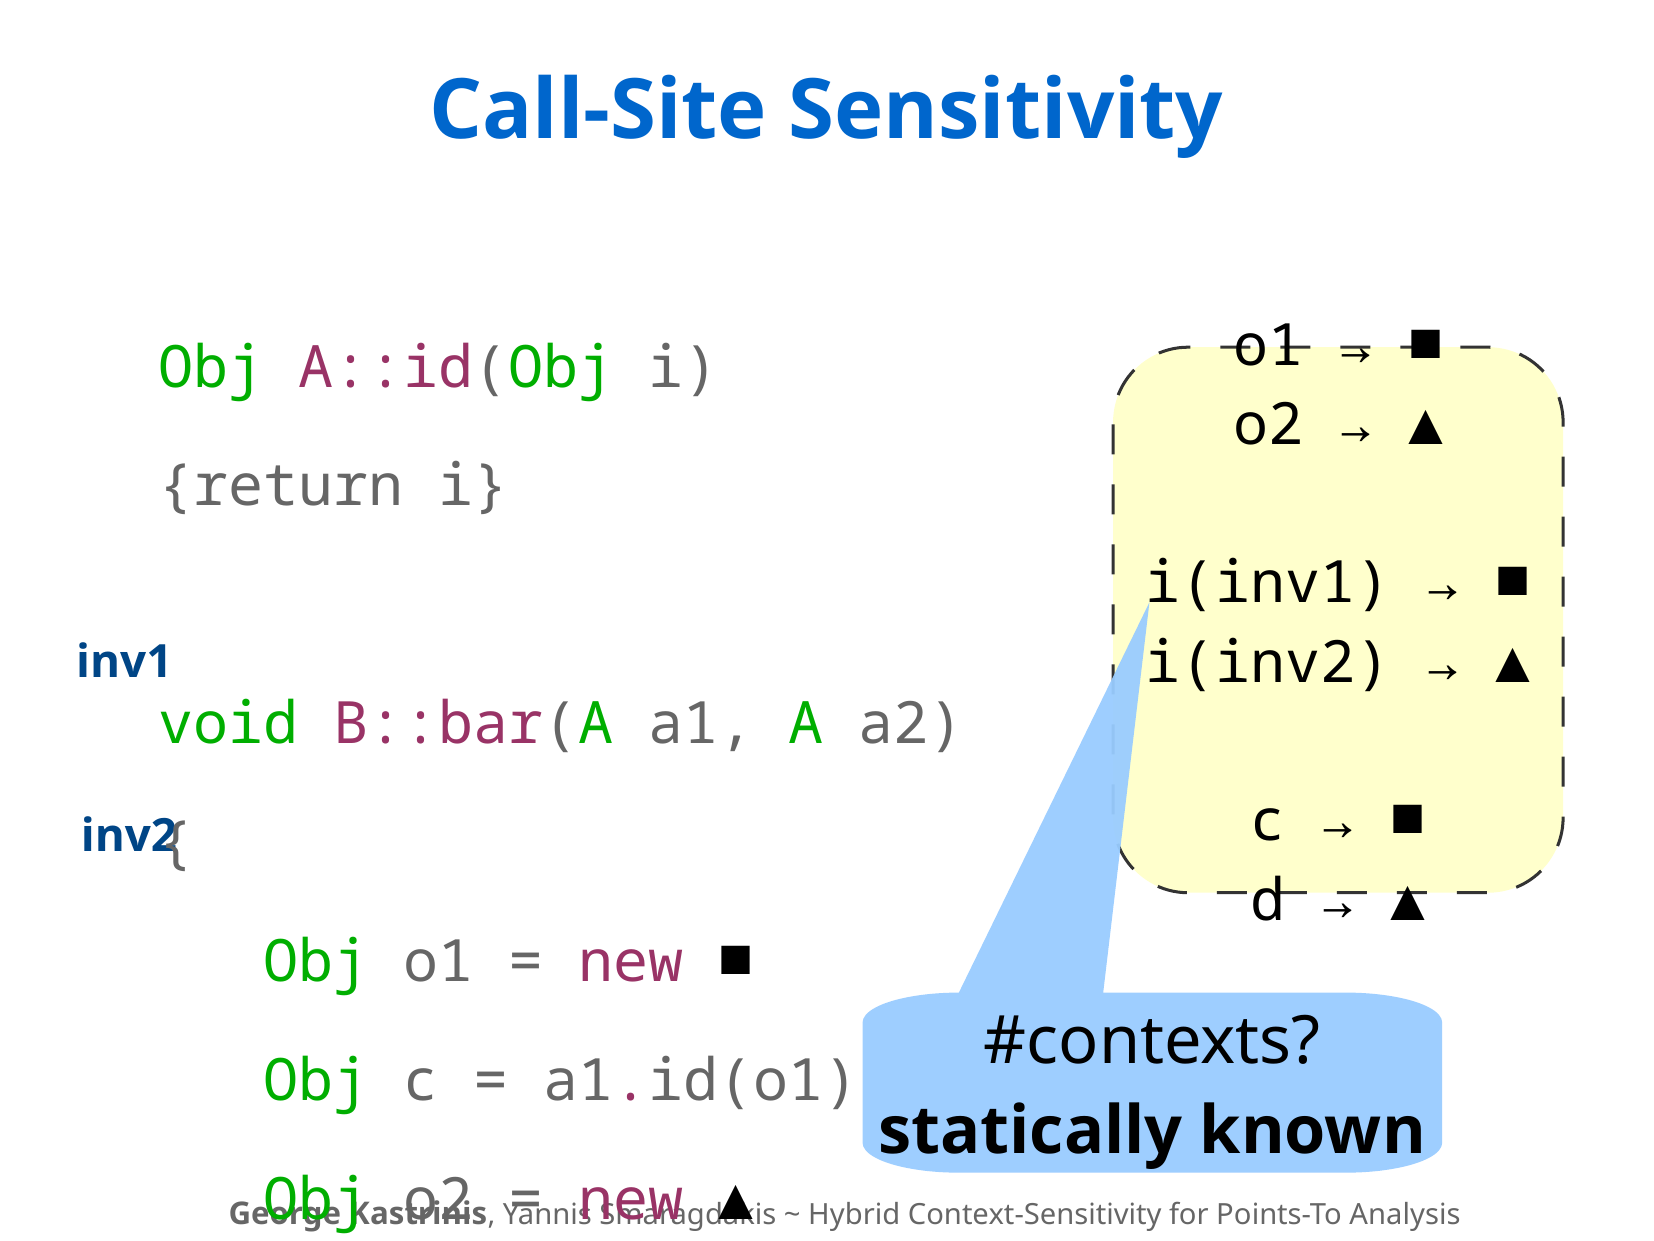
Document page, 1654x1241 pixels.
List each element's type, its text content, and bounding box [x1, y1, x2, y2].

text_box Obj A::id(Obj i) {return i} void B::bar(A a1, A a2) { Obj o1 = new ■ Obj c = a1.id(o1) Obj o2 = new ▲ Obj d = a2.id(o2) } [143, 277, 1005, 963]
text_box o1 → ■ o2 → ▲ i(inv1) → ■ i(inv2) → ▲ c → ■ d → ▲ [1113, 347, 1564, 893]
text_box #contexts? statically known [862, 602, 1443, 1173]
text_box Call-Site Sensitivity [209, 41, 1444, 150]
text_box inv1 [53, 620, 143, 711]
text_box inv2 [53, 795, 143, 885]
